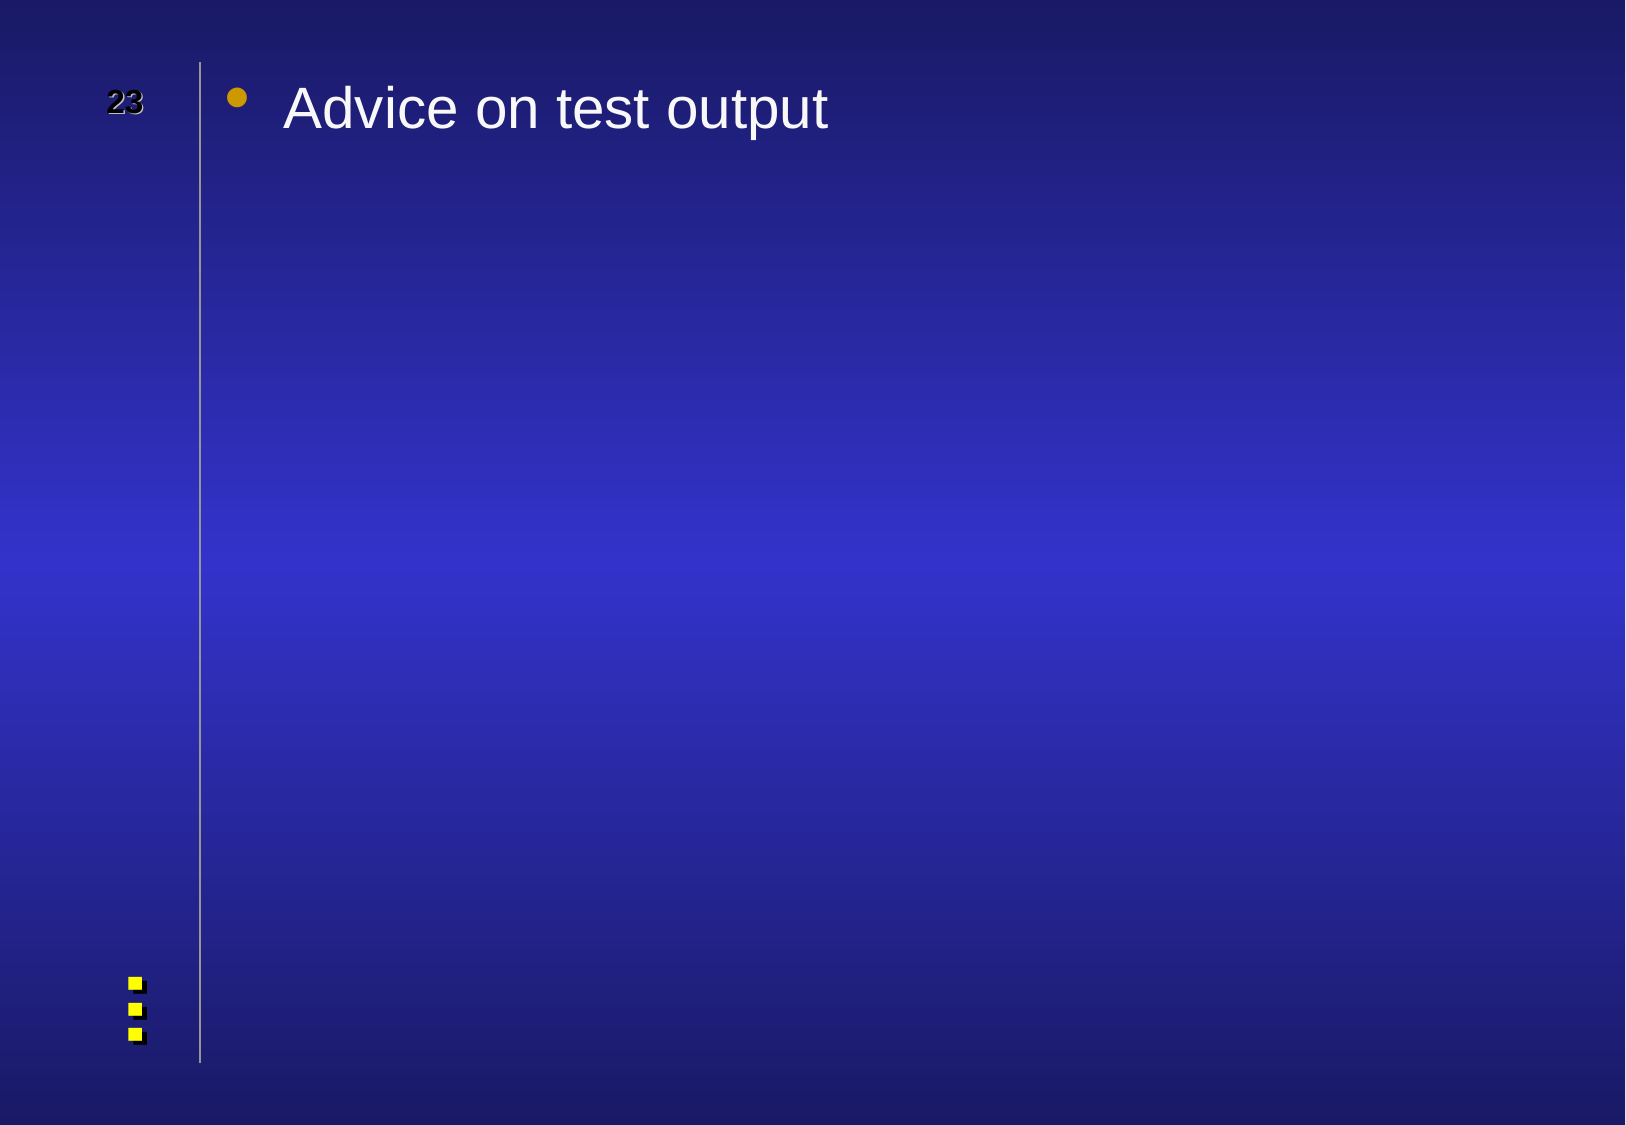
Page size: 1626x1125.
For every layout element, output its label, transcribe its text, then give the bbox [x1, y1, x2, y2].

title ... [37, 162, 176, 1063]
text_box Advice on test output [212, 62, 1550, 1063]
